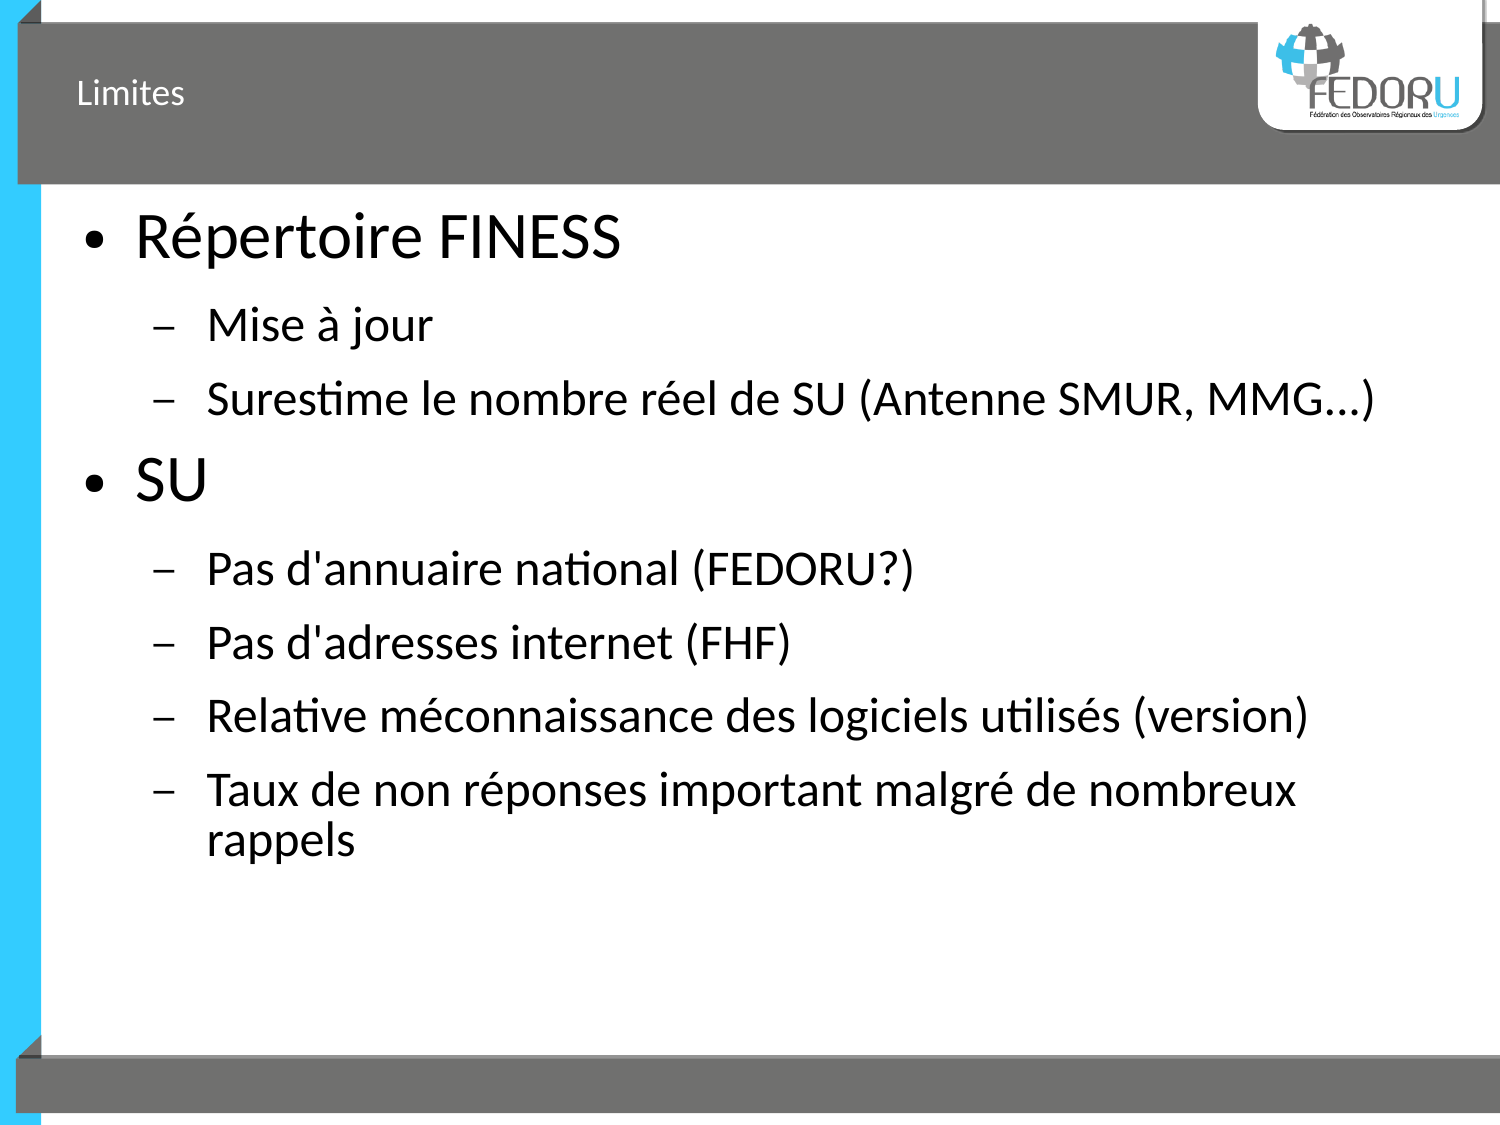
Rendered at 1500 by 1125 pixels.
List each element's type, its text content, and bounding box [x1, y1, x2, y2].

title Limites [76, 30, 1223, 161]
picture [1275, 20, 1459, 118]
list Répertoire FINESS Mise à jour Surestime le nombre réel de SU (Antenne SMUR, MMG...) SU Pas d'annuaire national (FEDORU?) Pas d'adresses internet (FHF) Relative méconnaissance des logiciels utilisés (version) Taux de non réponses important malgré de nombreux rappels [64, 208, 1415, 951]
